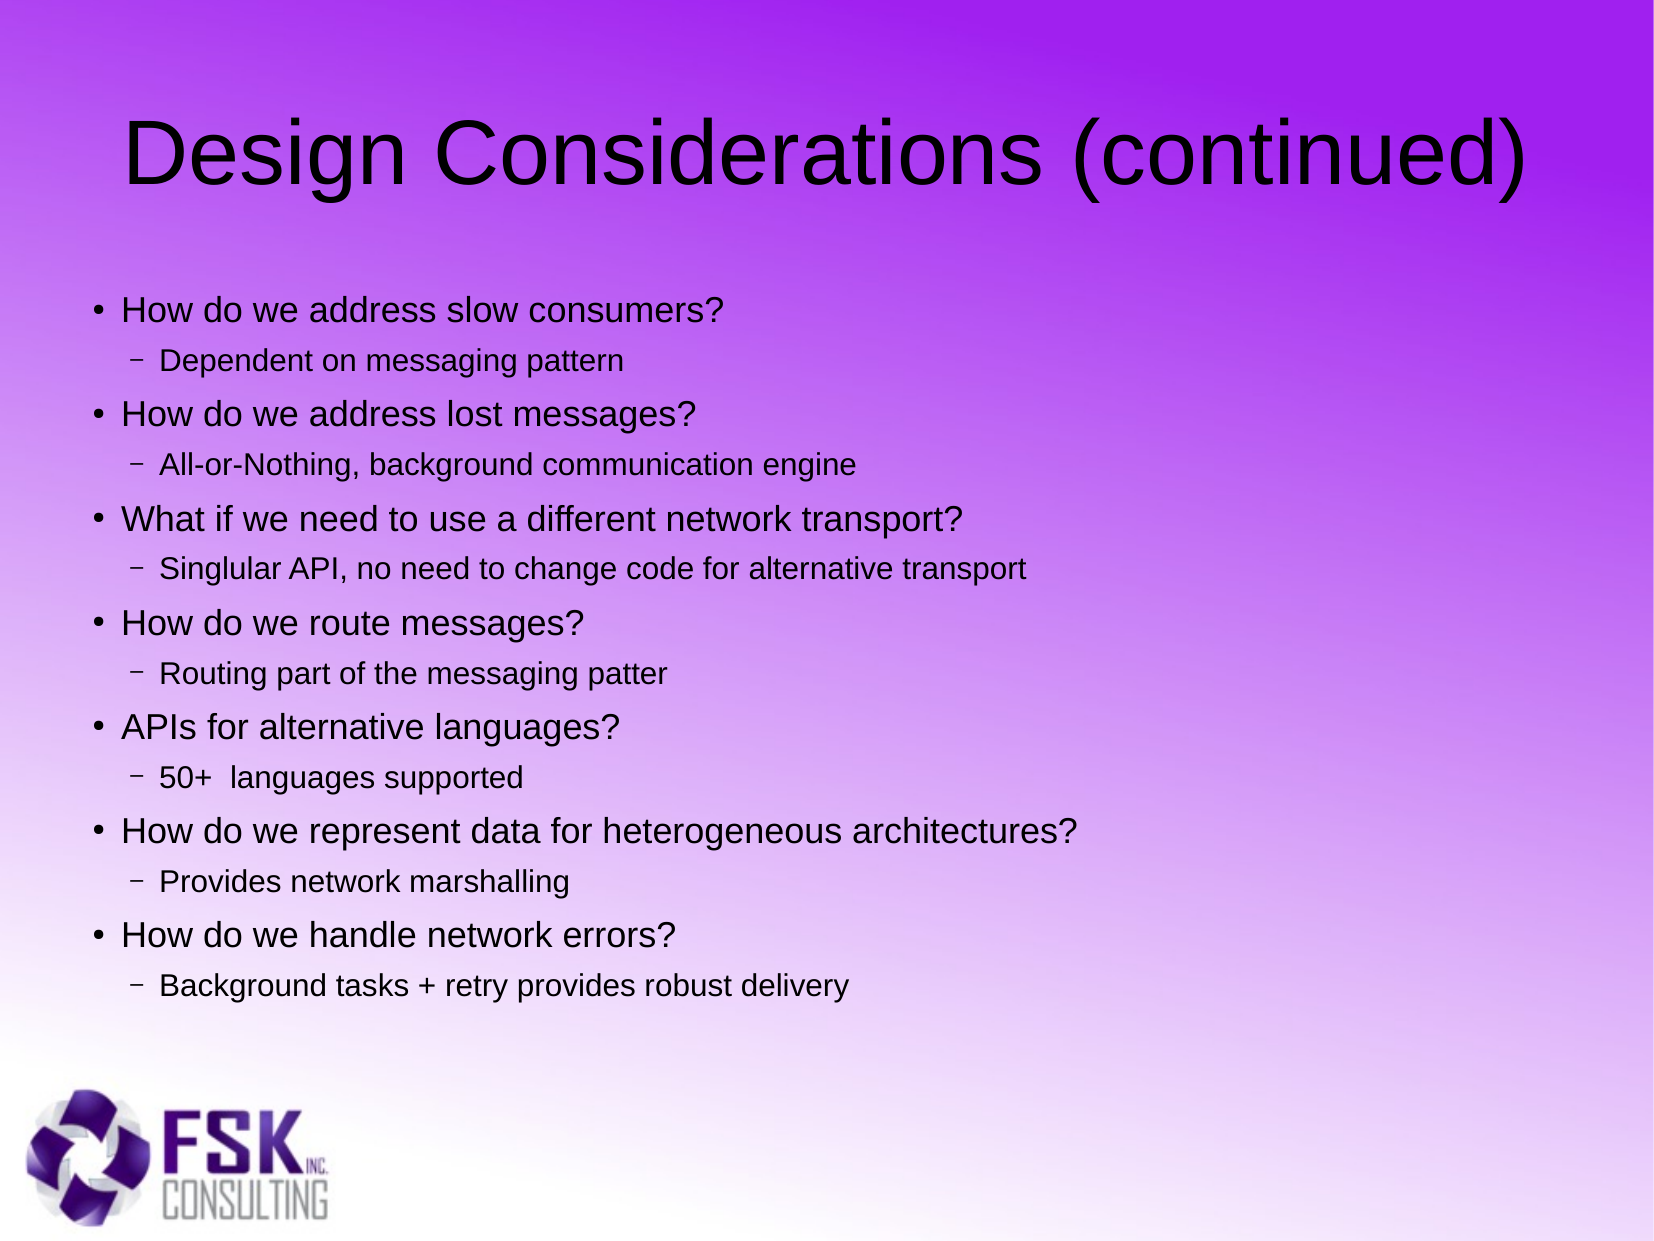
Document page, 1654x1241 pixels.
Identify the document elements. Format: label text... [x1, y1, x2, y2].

list How do we address slow consumers? Dependent on messaging pattern How do we address lost messages? All-or-Nothing, background communication engine What if we need to use a different network transport? Singlular API, no need to change code for alternative transport How do we route messages? Routing part of the messaging patter APIs for alternative languages? 50+ languages supported How do we represent data for heterogeneous architectures? Provides network marshalling How do we handle network errors? Background tasks + retry provides robust delivery [82, 290, 1571, 1010]
picture [0, 0, 1654, 1241]
title Design Considerations (continued) [82, 49, 1571, 257]
